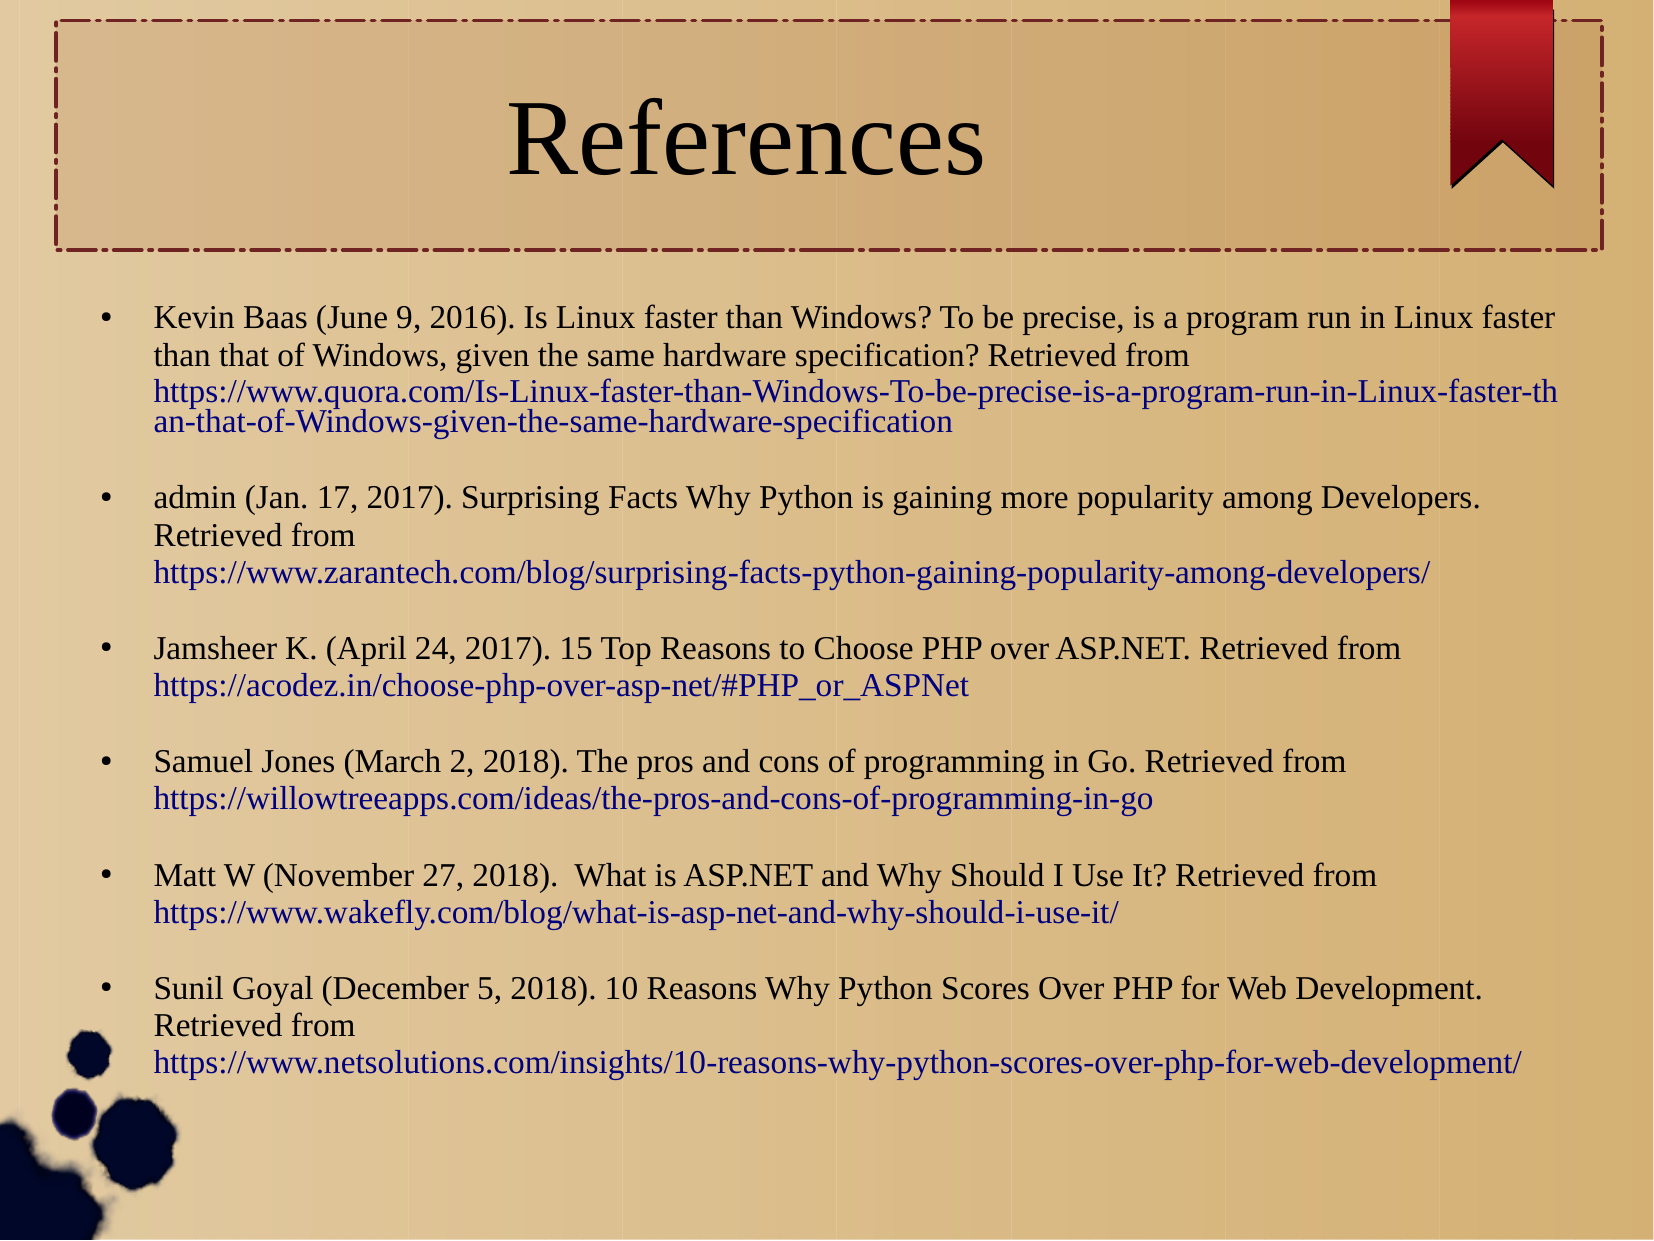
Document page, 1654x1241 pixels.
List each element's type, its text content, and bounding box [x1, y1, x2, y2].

list Kevin Baas (June 9, 2016). Is Linux faster than Windows? To be precise, is a program run in Linux faster than that of Windows, given the same hardware specification? Retrieved from https://www.quora.com/Is-Linux-faster-than-Windows-To-be-precise-is-a-program-run-in-Linux-faster-than-that-of-Windows-given-the-same-hardware-specification admin (Jan. 17, 2017). Surprising Facts Why Python is gaining more popularity among Developers. Retrieved from https://www.zarantech.com/blog/surprising-facts-python-gaining-popularity-among-developers/ Jamsheer K. (April 24, 2017). 15 Top Reasons to Choose PHP over ASP.NET. Retrieved from https://acodez.in/choose-php-over-asp-net/#PHP_or_ASPNet Samuel Jones (March 2, 2018). The pros and cons of programming in Go. Retrieved from https://willowtreeapps.com/ideas/the-pros-and-cons-of-programming-in-go Matt W (November 27, 2018). What is ASP.NET and Why Should I Use It? Retrieved from https://www.wakefly.com/blog/what-is-asp-net-and-why-should-i-use-it/ Sunil Goyal (December 5, 2018). 10 Reasons Why Python Scores Over PHP for Web Development. Retrieved from https://www.netsolutions.com/insights/10-reasons-why-python-scores-over-php-for-web-development/ [82, 299, 1571, 1205]
title References [82, 47, 1412, 229]
